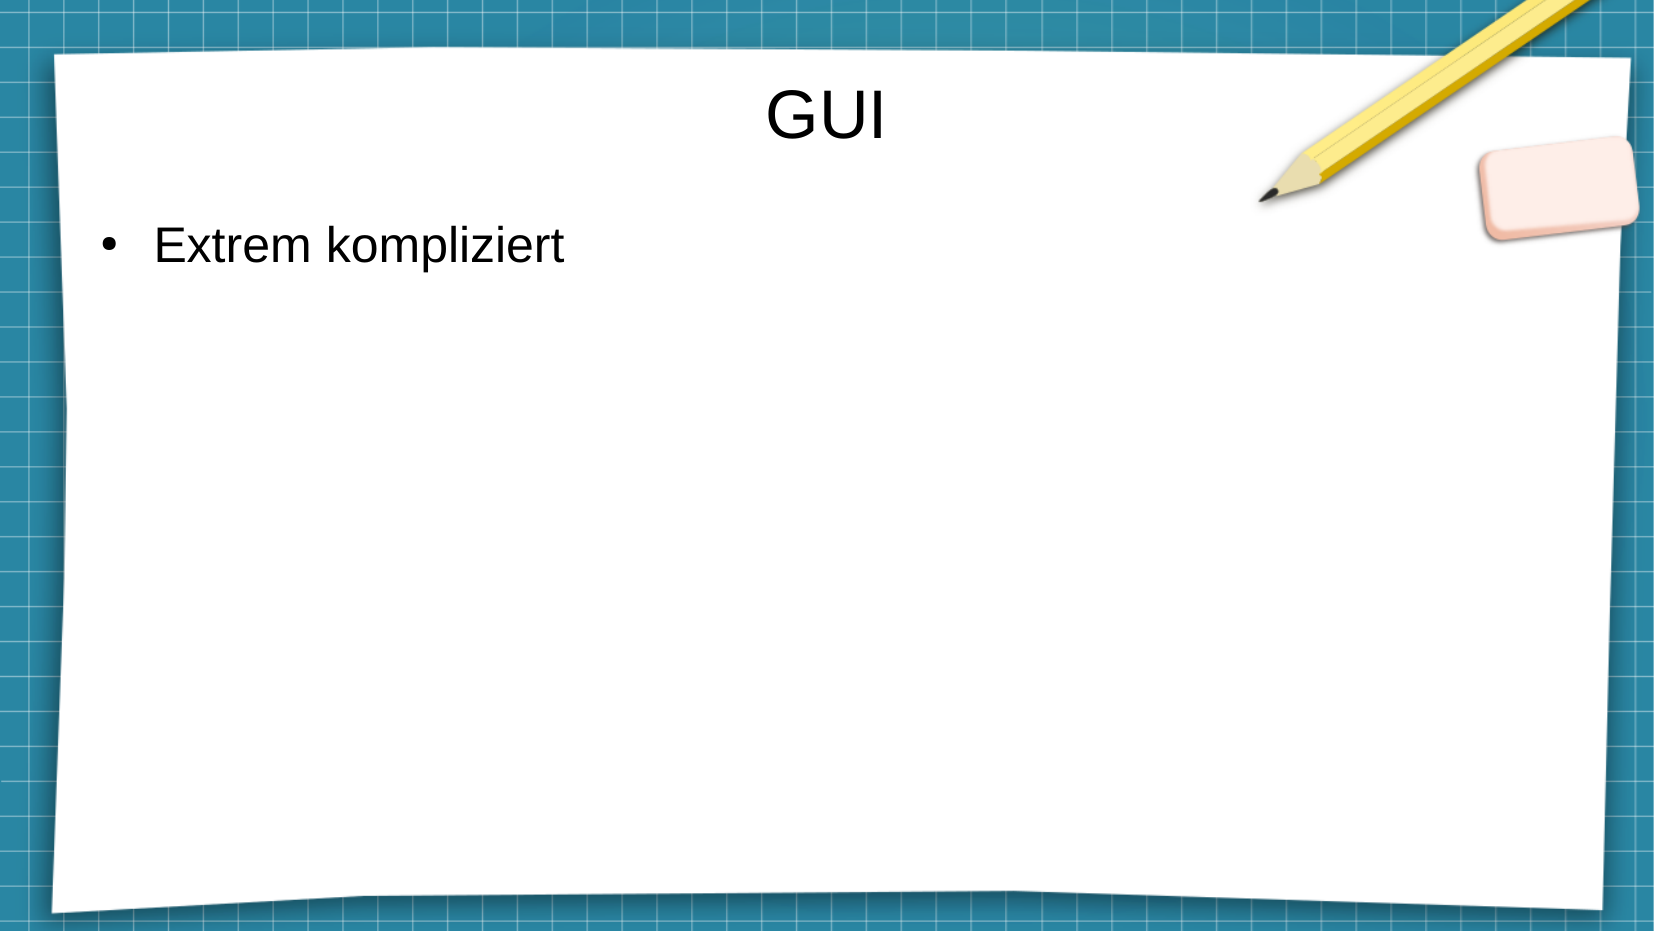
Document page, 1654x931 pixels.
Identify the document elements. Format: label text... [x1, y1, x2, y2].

title GUI [82, 37, 1571, 193]
picture [0, 0, 1654, 931]
list Extrem kompliziert [82, 217, 1571, 758]
